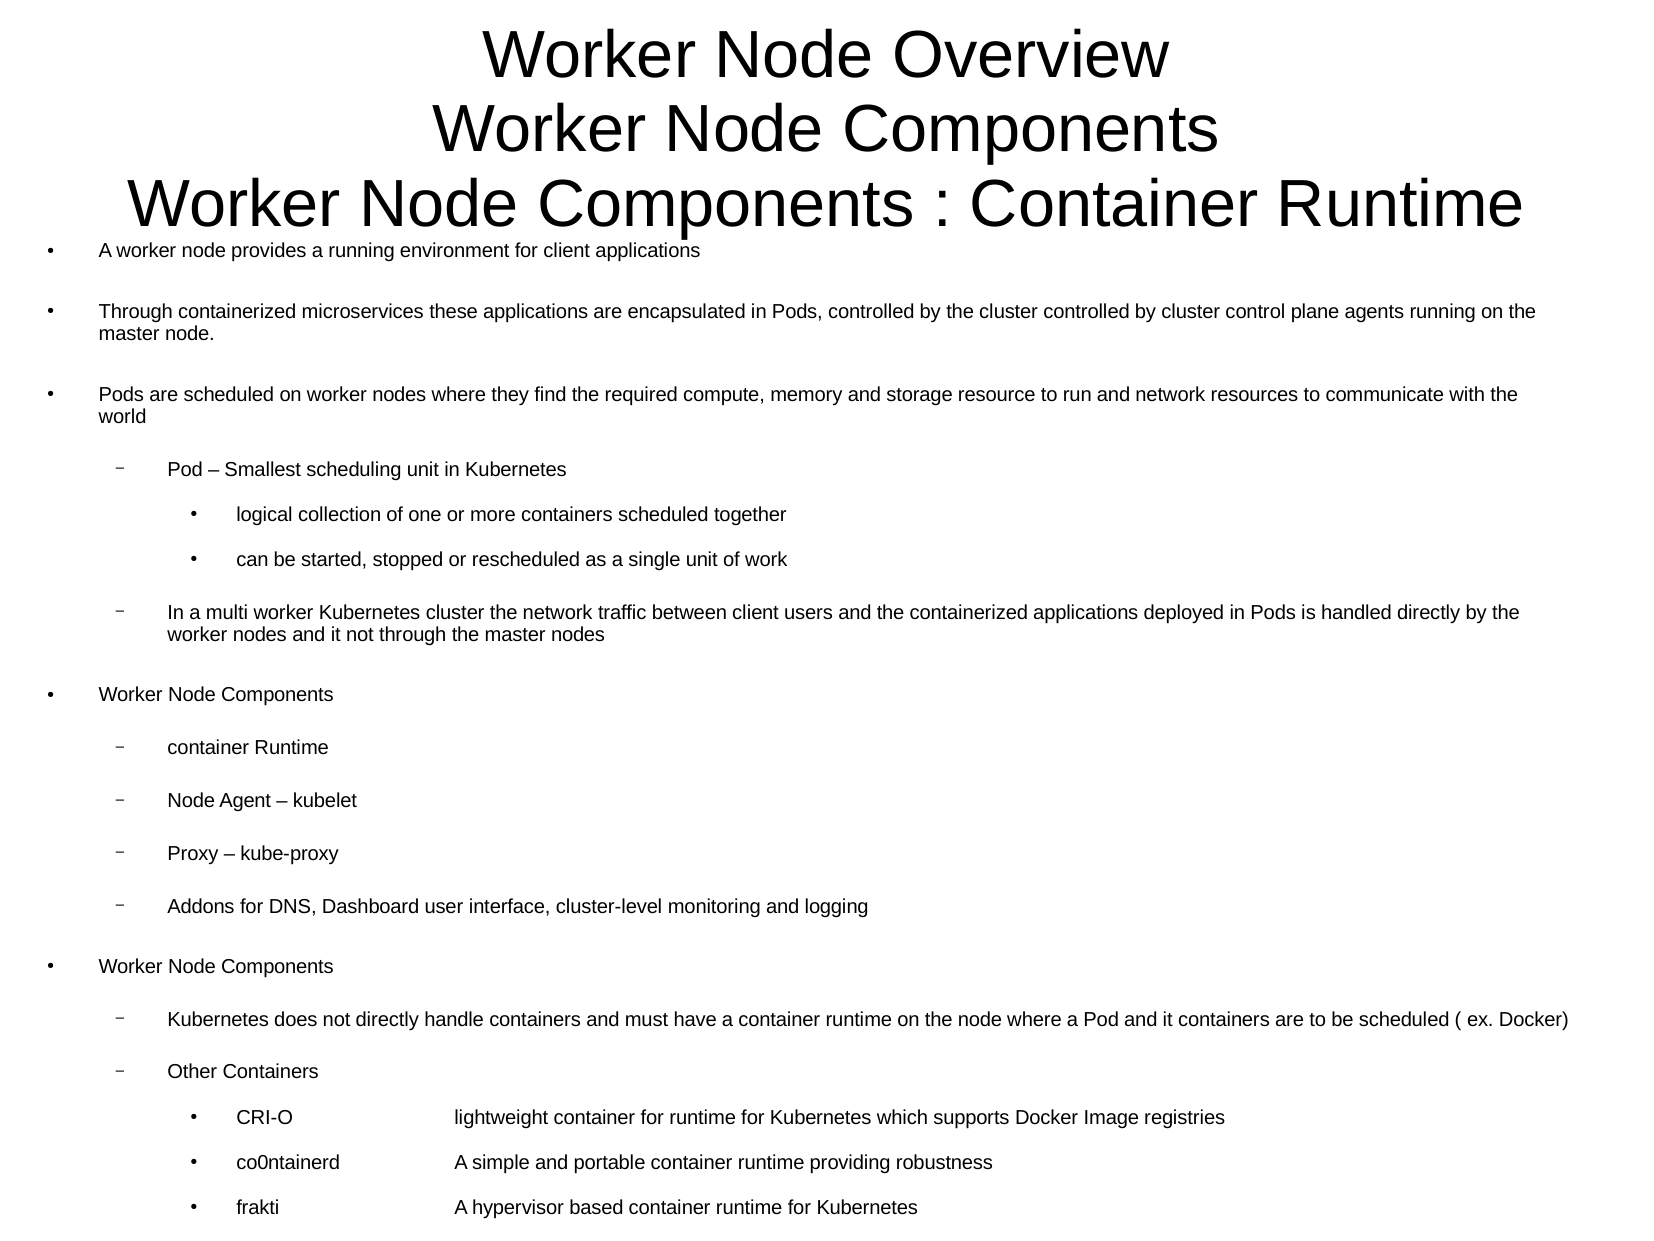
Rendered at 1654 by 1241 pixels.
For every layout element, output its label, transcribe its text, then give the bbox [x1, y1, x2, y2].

list A worker node provides a running environment for client applications Through containerized microservices these applications are encapsulated in Pods, controlled by the cluster controlled by cluster control plane agents running on the master node. Pods are scheduled on worker nodes where they find the required compute, memory and storage resource to run and network resources to communicate with the world Pod – Smallest scheduling unit in Kubernetes logical collection of one or more containers scheduled together can be started, stopped or rescheduled as a single unit of work In a multi worker Kubernetes cluster the network traffic between client users and the containerized applications deployed in Pods is handled directly by the worker nodes and it not through the master nodes Worker Node Components container Runtime Node Agent – kubelet Proxy – kube-proxy Addons for DNS, Dashboard user interface, cluster-level monitoring and logging Worker Node Components Kubernetes does not directly handle containers and must have a container runtime on the node where a Pod and it containers are to be scheduled ( ex. Docker) Other Containers CRI-O lightweight container for runtime for Kubernetes which supports Docker Image registries co0ntainerd A simple and portable container runtime providing robustness frakti A hypervisor based container runtime for Kubernetes [30, 240, 1571, 1231]
title Worker Node Overview Worker Node Components Worker Node Components : Container Runtime [82, 16, 1571, 240]
